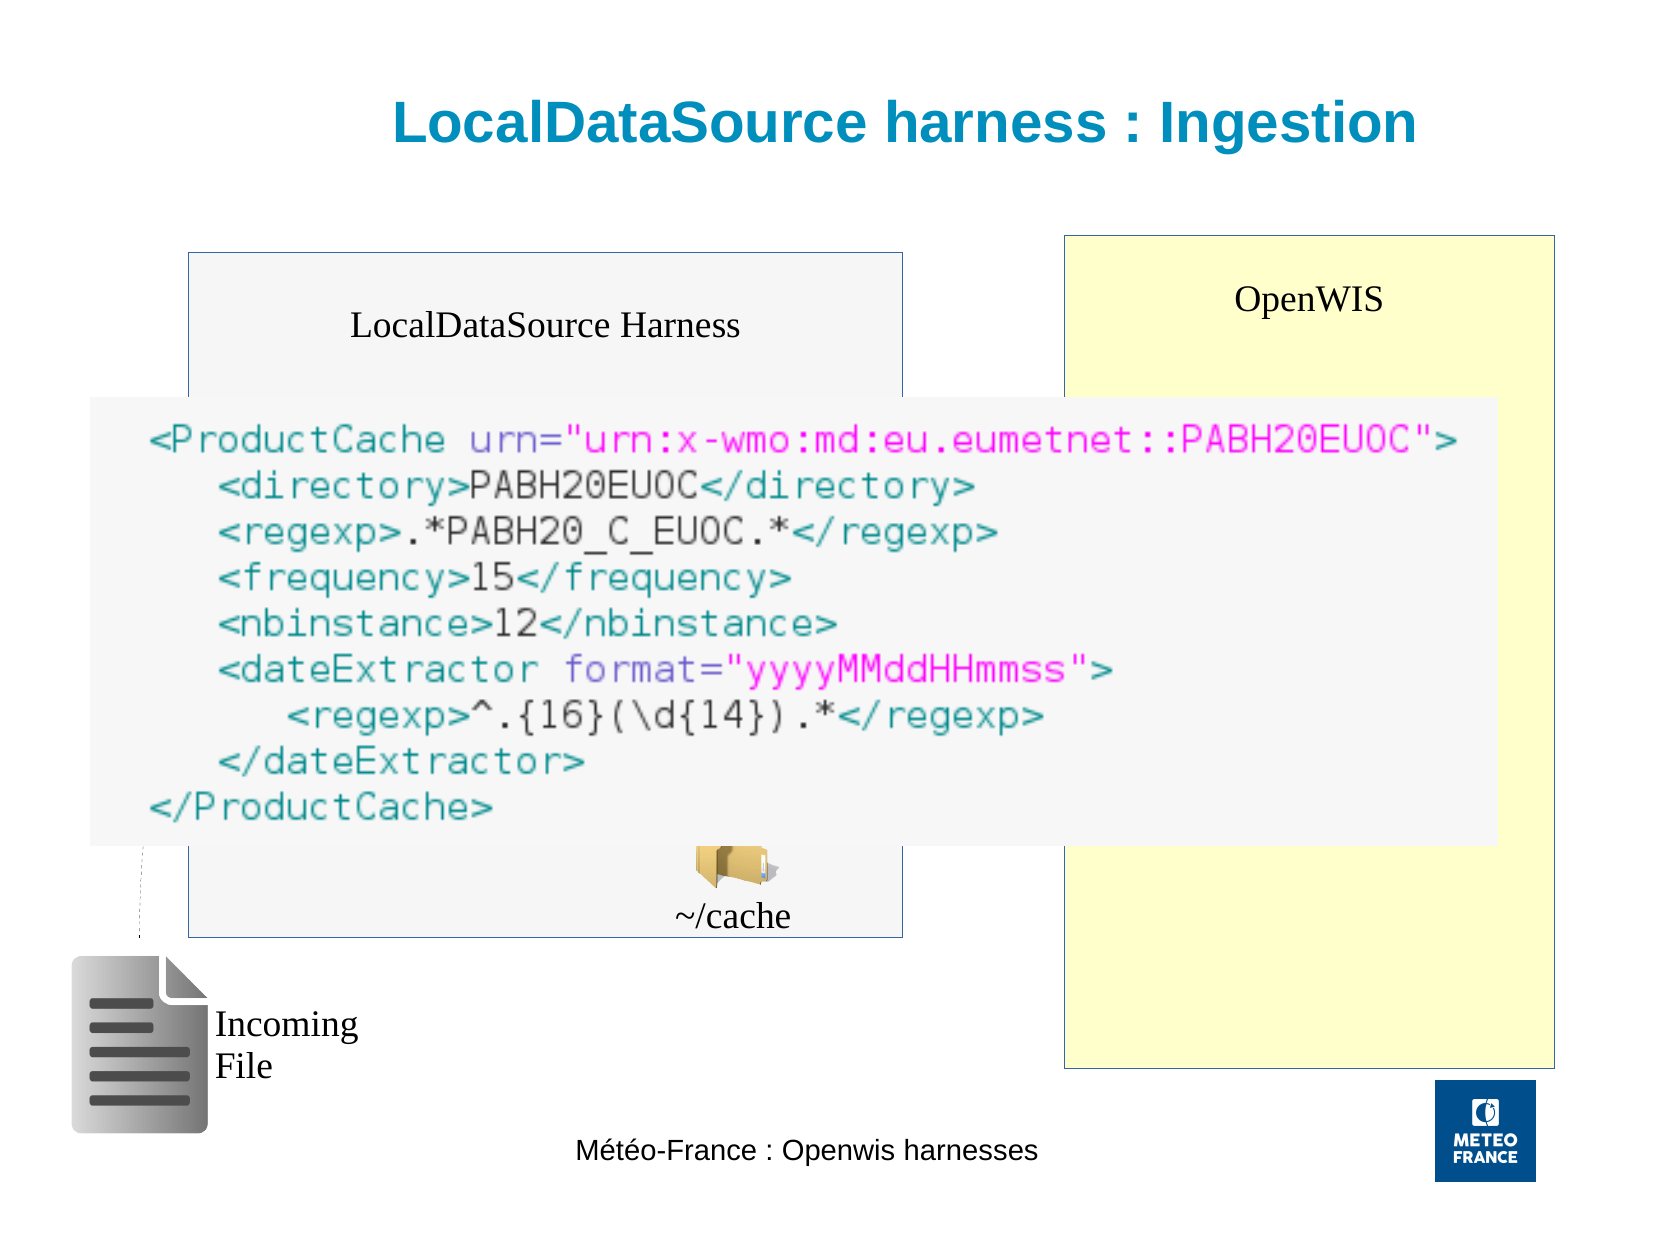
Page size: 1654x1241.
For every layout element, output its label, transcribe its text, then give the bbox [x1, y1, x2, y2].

text_box LocalDataSource Harness [188, 846, 903, 938]
text_box OpenWIS [1064, 235, 1555, 1069]
picture [90, 397, 1498, 889]
picture [1435, 1080, 1536, 1182]
title LocalDataSource harness : Ingestion [174, 44, 1654, 200]
text_box LocalDataSource Harness [188, 252, 903, 397]
picture [32, 937, 247, 1152]
